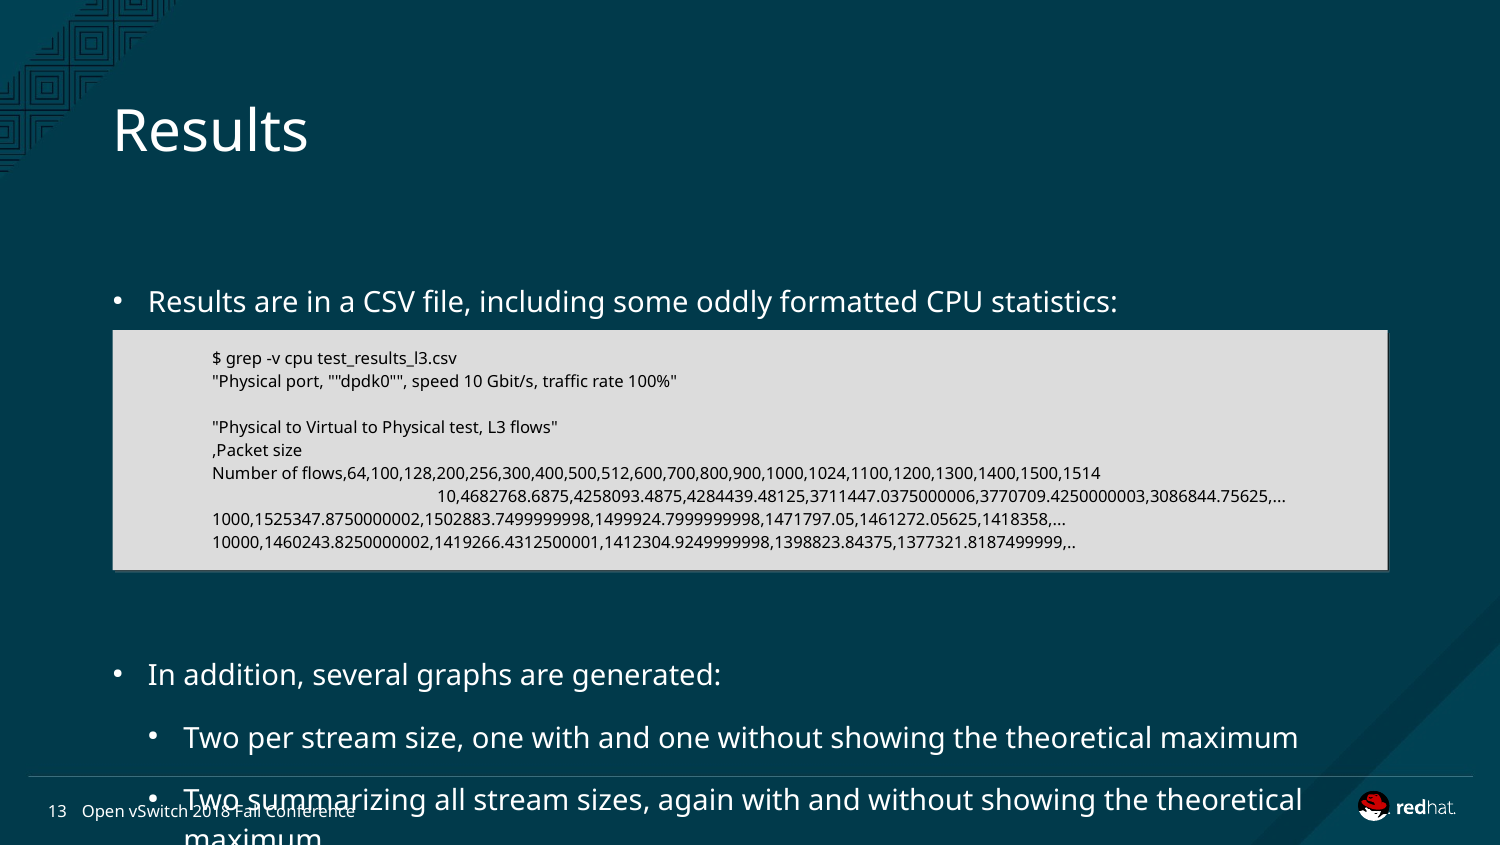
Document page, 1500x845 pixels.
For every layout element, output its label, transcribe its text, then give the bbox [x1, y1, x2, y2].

text_box $ grep -v cpu test_results_l3.csv "Physical port, ""dpdk0"", speed 10 Gbit/s, traffic rate 100%" "Physical to Virtual to Physical test, L3 flows" ,Packet size Number of flows,64,100,128,200,256,300,400,500,512,600,700,800,900,1000,1024,1100,1200,1300,1400,1500,1514 10,4682768.6875,4258093.4875,4284439.48125,3711447.0375000006,3770709.4250000003,3086844.75625,... 1000,1525347.8750000002,1502883.7499999998,1499924.7999999998,1471797.05,1461272.05625,1418358,... 10000,1460243.8250000002,1419266.4312500001,1412304.9249999998,1398823.84375,1377321.8187499999,.. [112, 330, 1388, 571]
title Results [112, 0, 1388, 169]
text_box Results are in a CSV file, including some oddly formatted CPU statistics: In addition, several graphs are generated: Two per stream size, one with and one without showing the theoretical maximum Two summarizing all stream sizes, again with and without showing the theoretical maximum [112, 281, 1388, 330]
text_box Results are in a CSV file, including some oddly formatted CPU statistics: In addition, several graphs are generated: Two per stream size, one with and one without showing the theoretical maximum Two summarizing all stream sizes, again with and without showing the theoretical maximum [112, 571, 1388, 777]
picture [99, 38, 103, 49]
